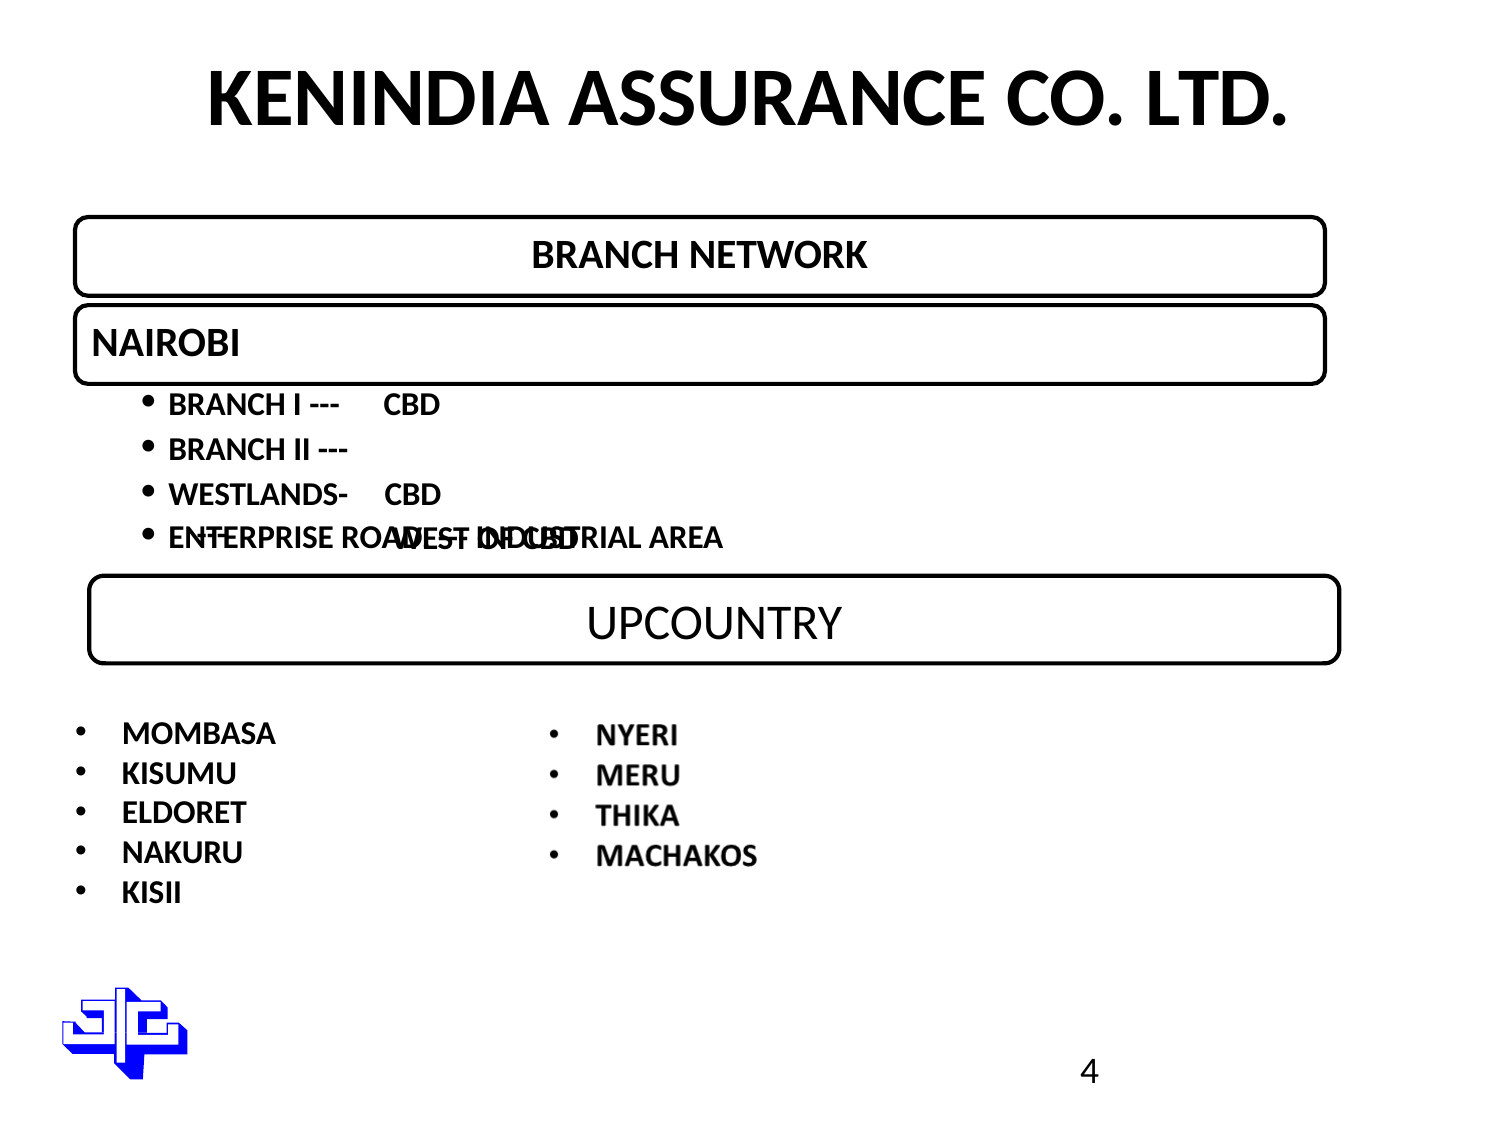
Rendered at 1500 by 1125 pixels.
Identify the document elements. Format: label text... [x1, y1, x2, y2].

text_box [358, 305, 1326, 384]
text_box [74, 305, 89, 384]
text_box [1080, 1046, 1426, 1092]
text_box NAIROBI BRANCH I --- BRANCH II --- WESTLANDS---- [89, 289, 358, 490]
picture [529, 704, 778, 895]
title KENINDIA ASSURANCE CO. LTD. [205, 40, 1296, 145]
text_box [62, 987, 188, 1080]
text_box BRANCH NETWORK [529, 224, 872, 279]
text_box [74, 217, 1326, 296]
text_box UPCOUNTRY [89, 575, 1340, 664]
text_box CBD CBD WEST OF CBD [381, 375, 583, 490]
text_box ENTERPRISE ROAD. --- INDUSTRIAL AREA [89, 490, 1064, 557]
text_box MOMBASA KISUMU ELDORET NAKURU KISII [75, 686, 1325, 914]
